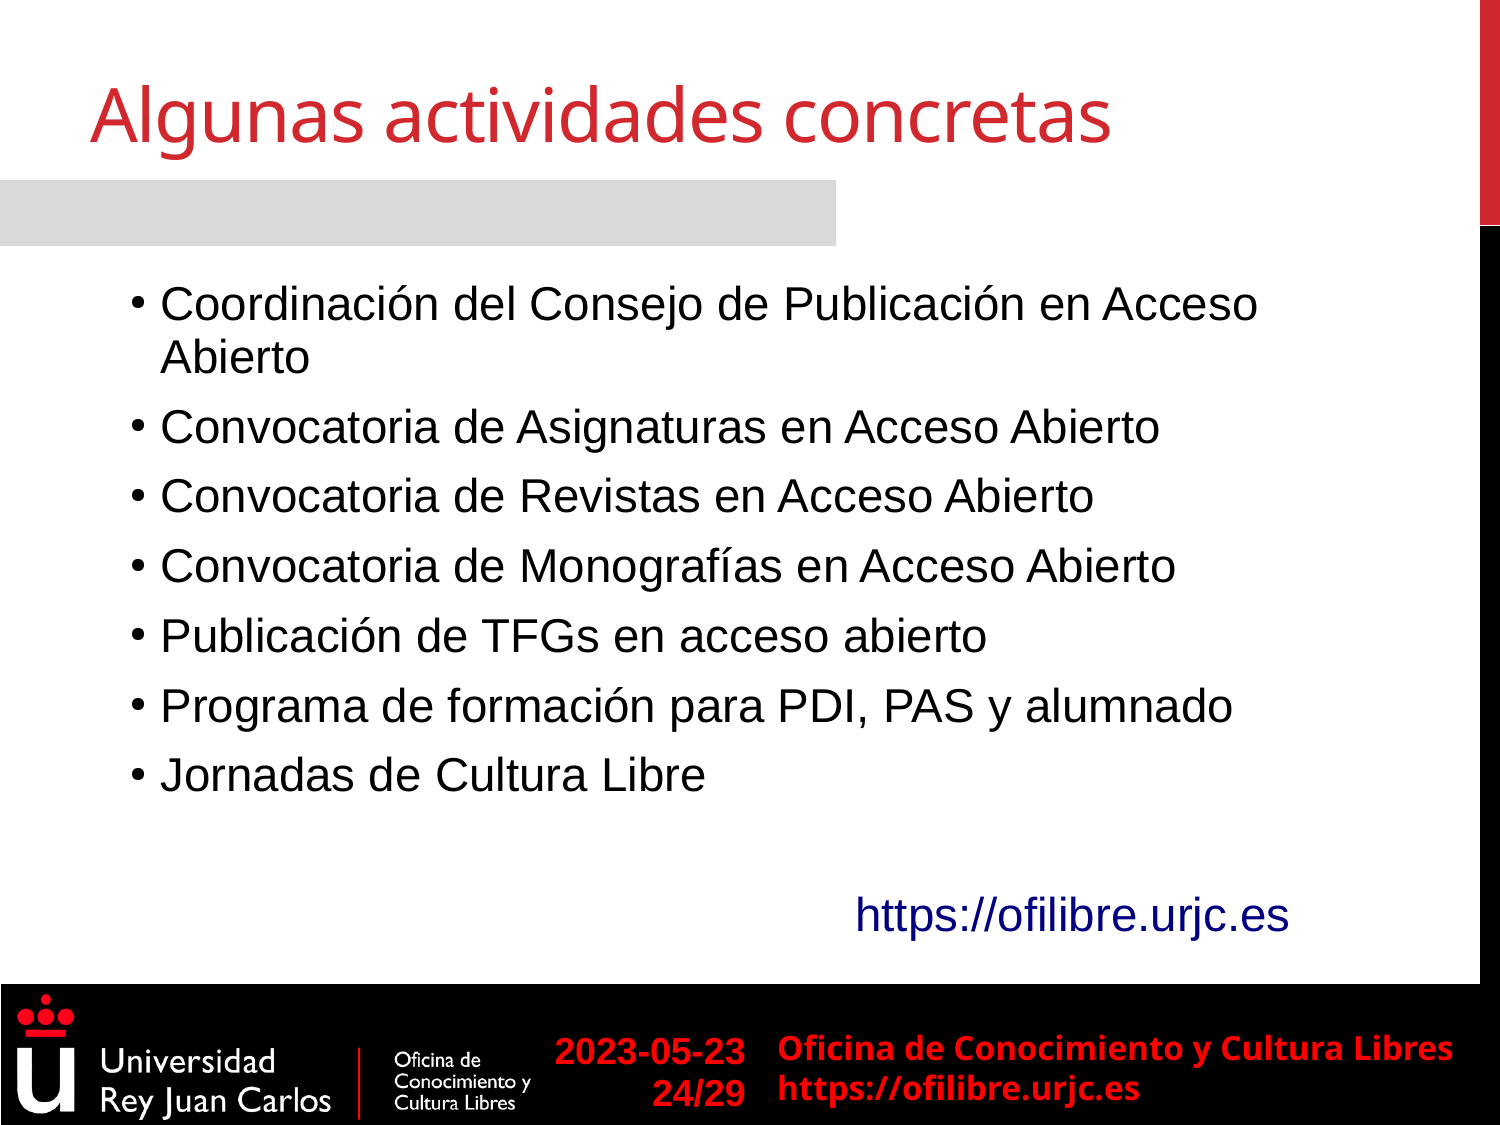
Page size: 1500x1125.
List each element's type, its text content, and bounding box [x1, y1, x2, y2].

picture [17, 994, 531, 1120]
list Coordinación del Consejo de Publicación en Acceso Abierto Convocatoria de Asignaturas en Acceso Abierto Convocatoria de Revistas en Acceso Abierto Convocatoria de Monografías en Acceso Abierto Publicación de TFGs en acceso abierto Programa de formación para PDI, PAS y alumnado Jornadas de Cultura Libre https://ofilibre.urjc.es [105, 270, 1351, 961]
text_box Algunas actividades concretas [0, 24, 1326, 172]
title [75, 15, 1425, 172]
